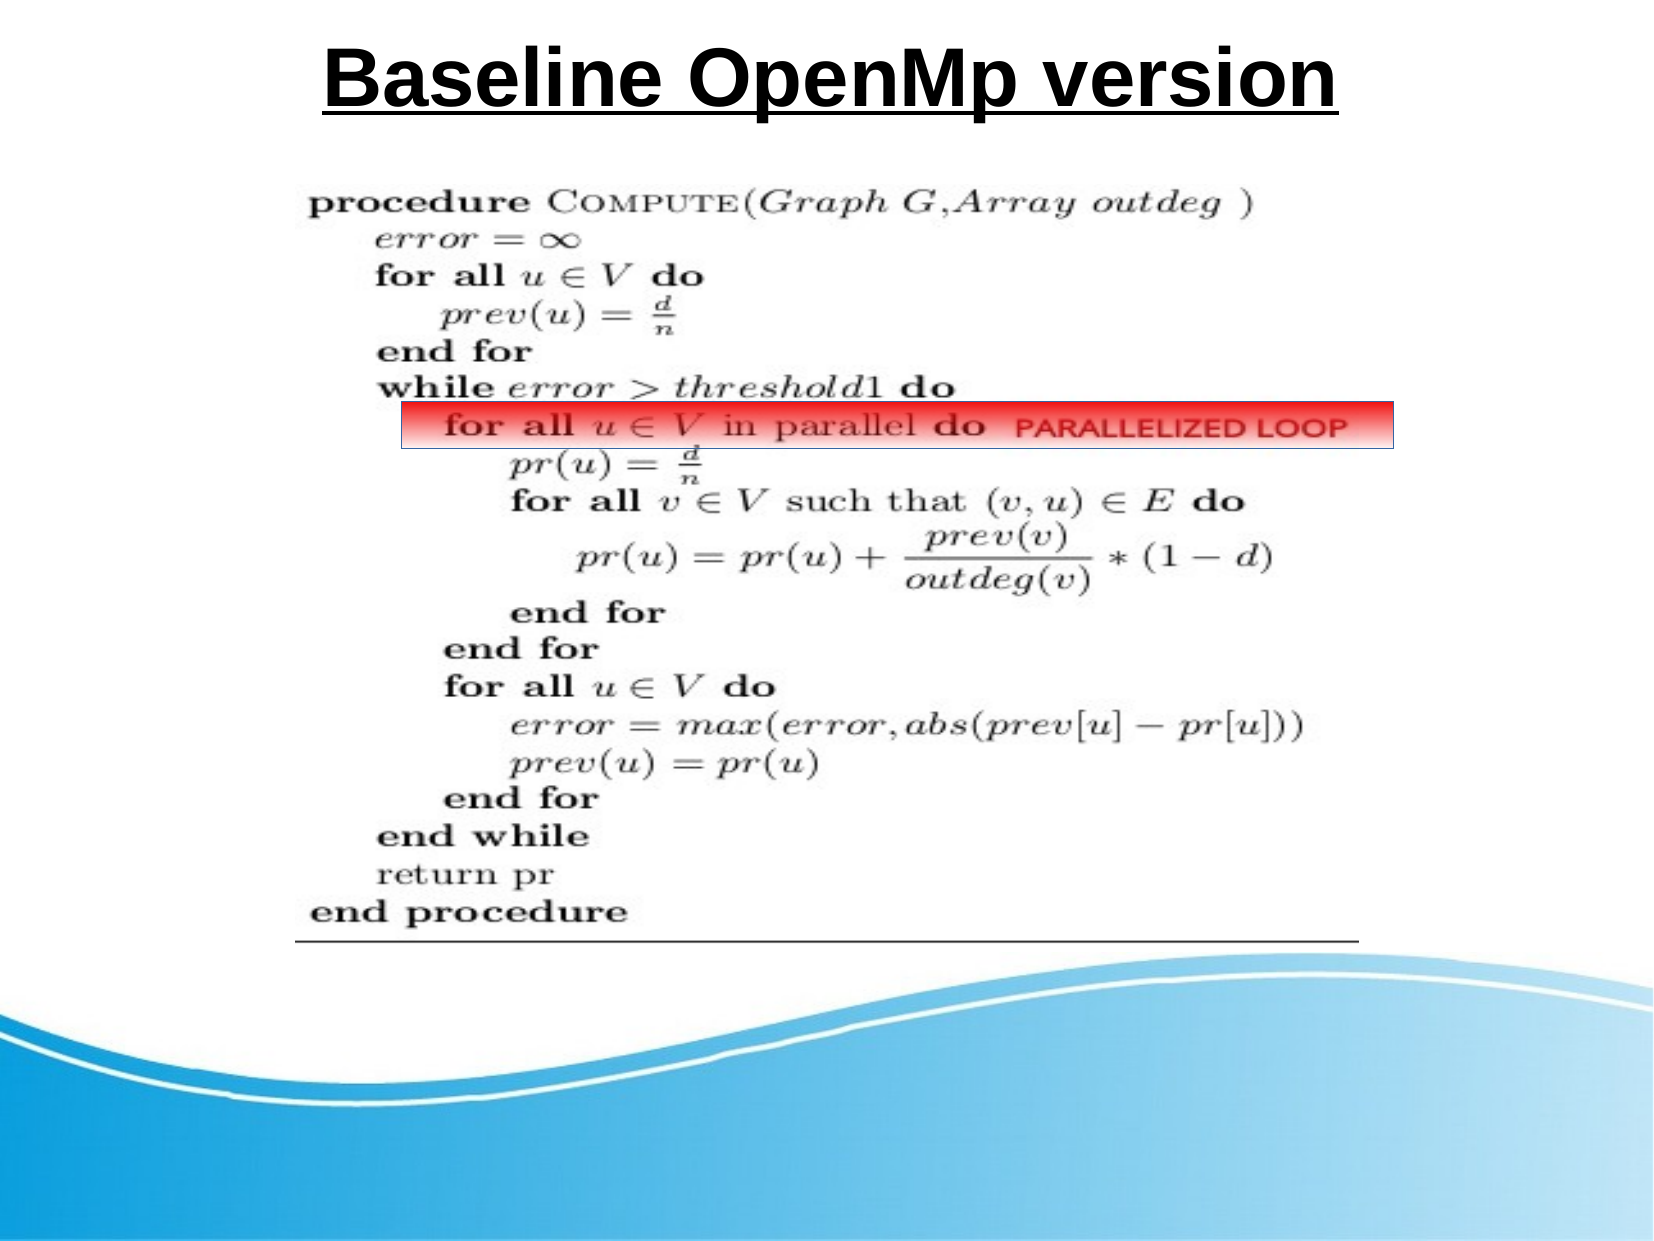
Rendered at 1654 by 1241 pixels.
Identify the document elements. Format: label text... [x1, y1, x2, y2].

text_box [401, 401, 1394, 449]
picture [0, 952, 1654, 1241]
picture [295, 184, 1359, 945]
text_box Baseline OpenMp version [307, 23, 1382, 318]
